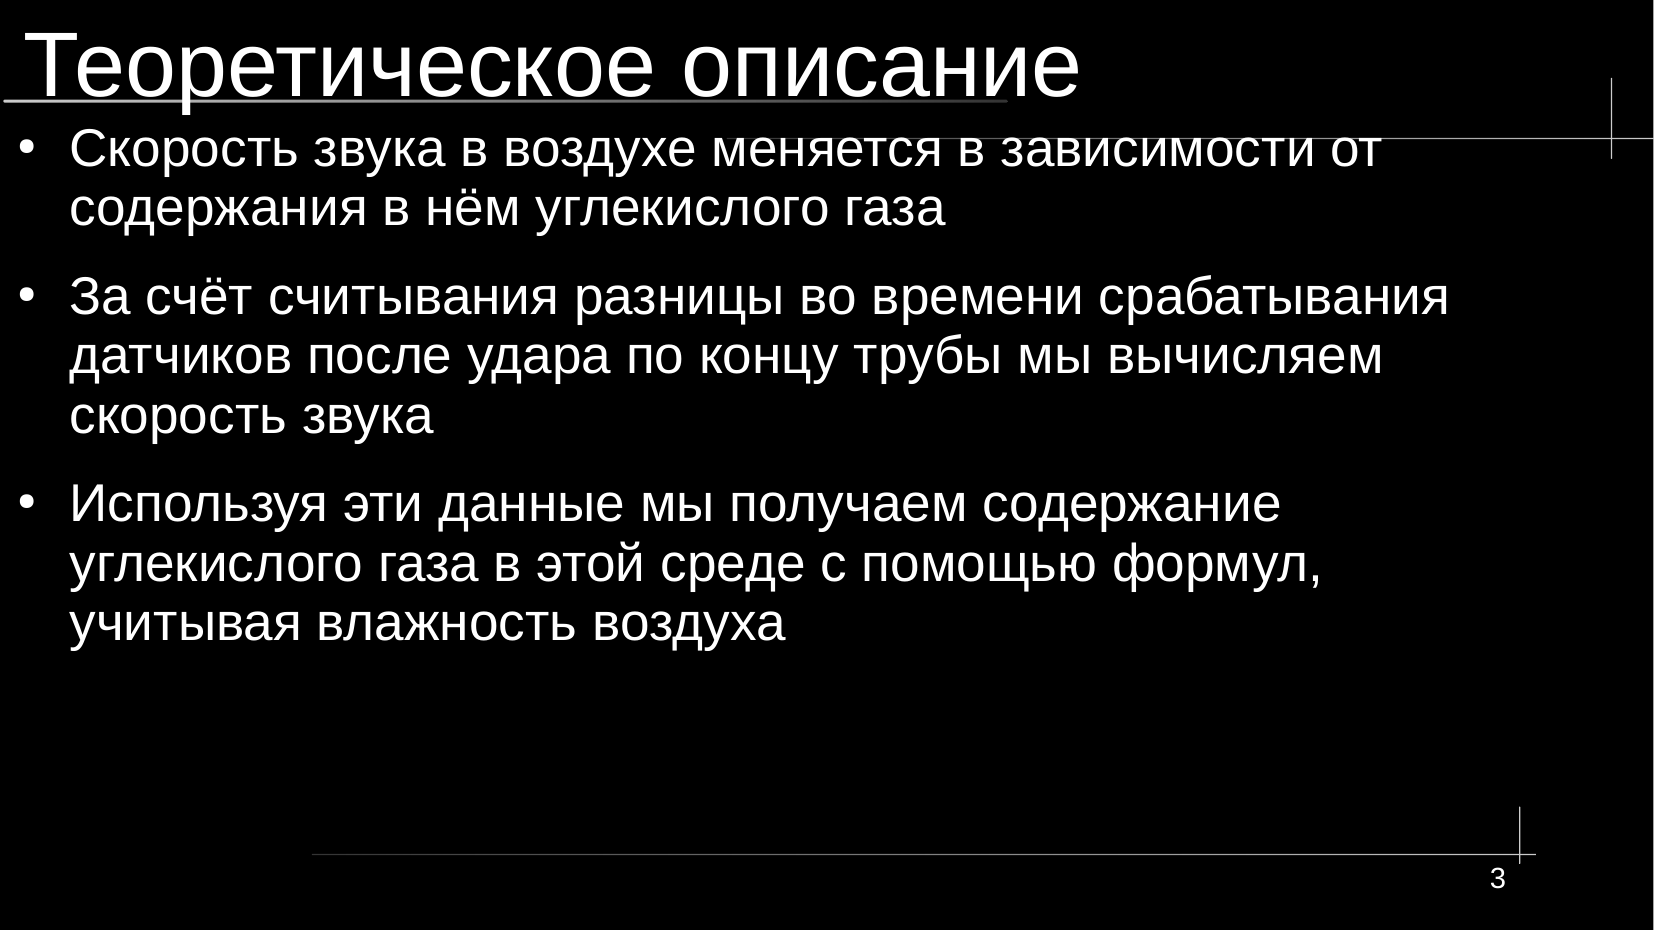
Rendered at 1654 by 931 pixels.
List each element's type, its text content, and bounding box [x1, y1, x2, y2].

title Теоретическое описание [23, 11, 1589, 119]
list Скорость звука в воздухе меняется в зависимости от содержания в нём углекислого газа За счёт считывания разницы во времени срабатывания датчиков после удара по концу трубы мы вычисляем скорость звука Используя эти данные мы получаем содержание углекислого газа в этой среде с помощью формул, учитывая влажность воздуха [0, 118, 1489, 658]
